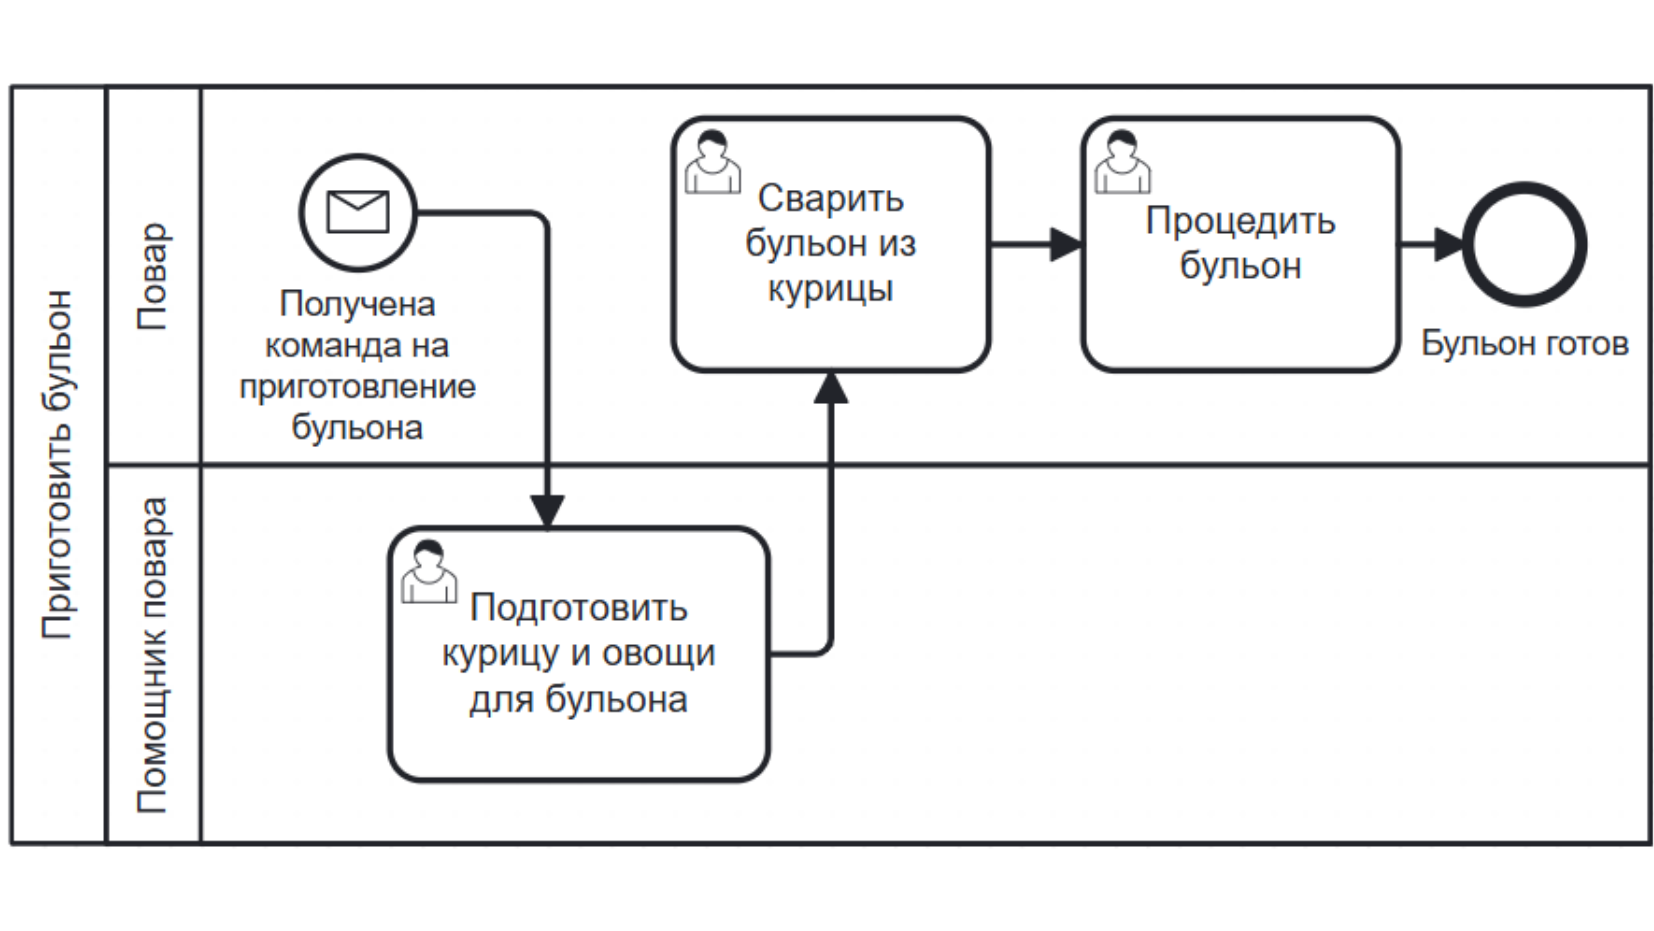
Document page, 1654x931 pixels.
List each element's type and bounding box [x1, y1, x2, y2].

picture [5, 75, 1654, 861]
